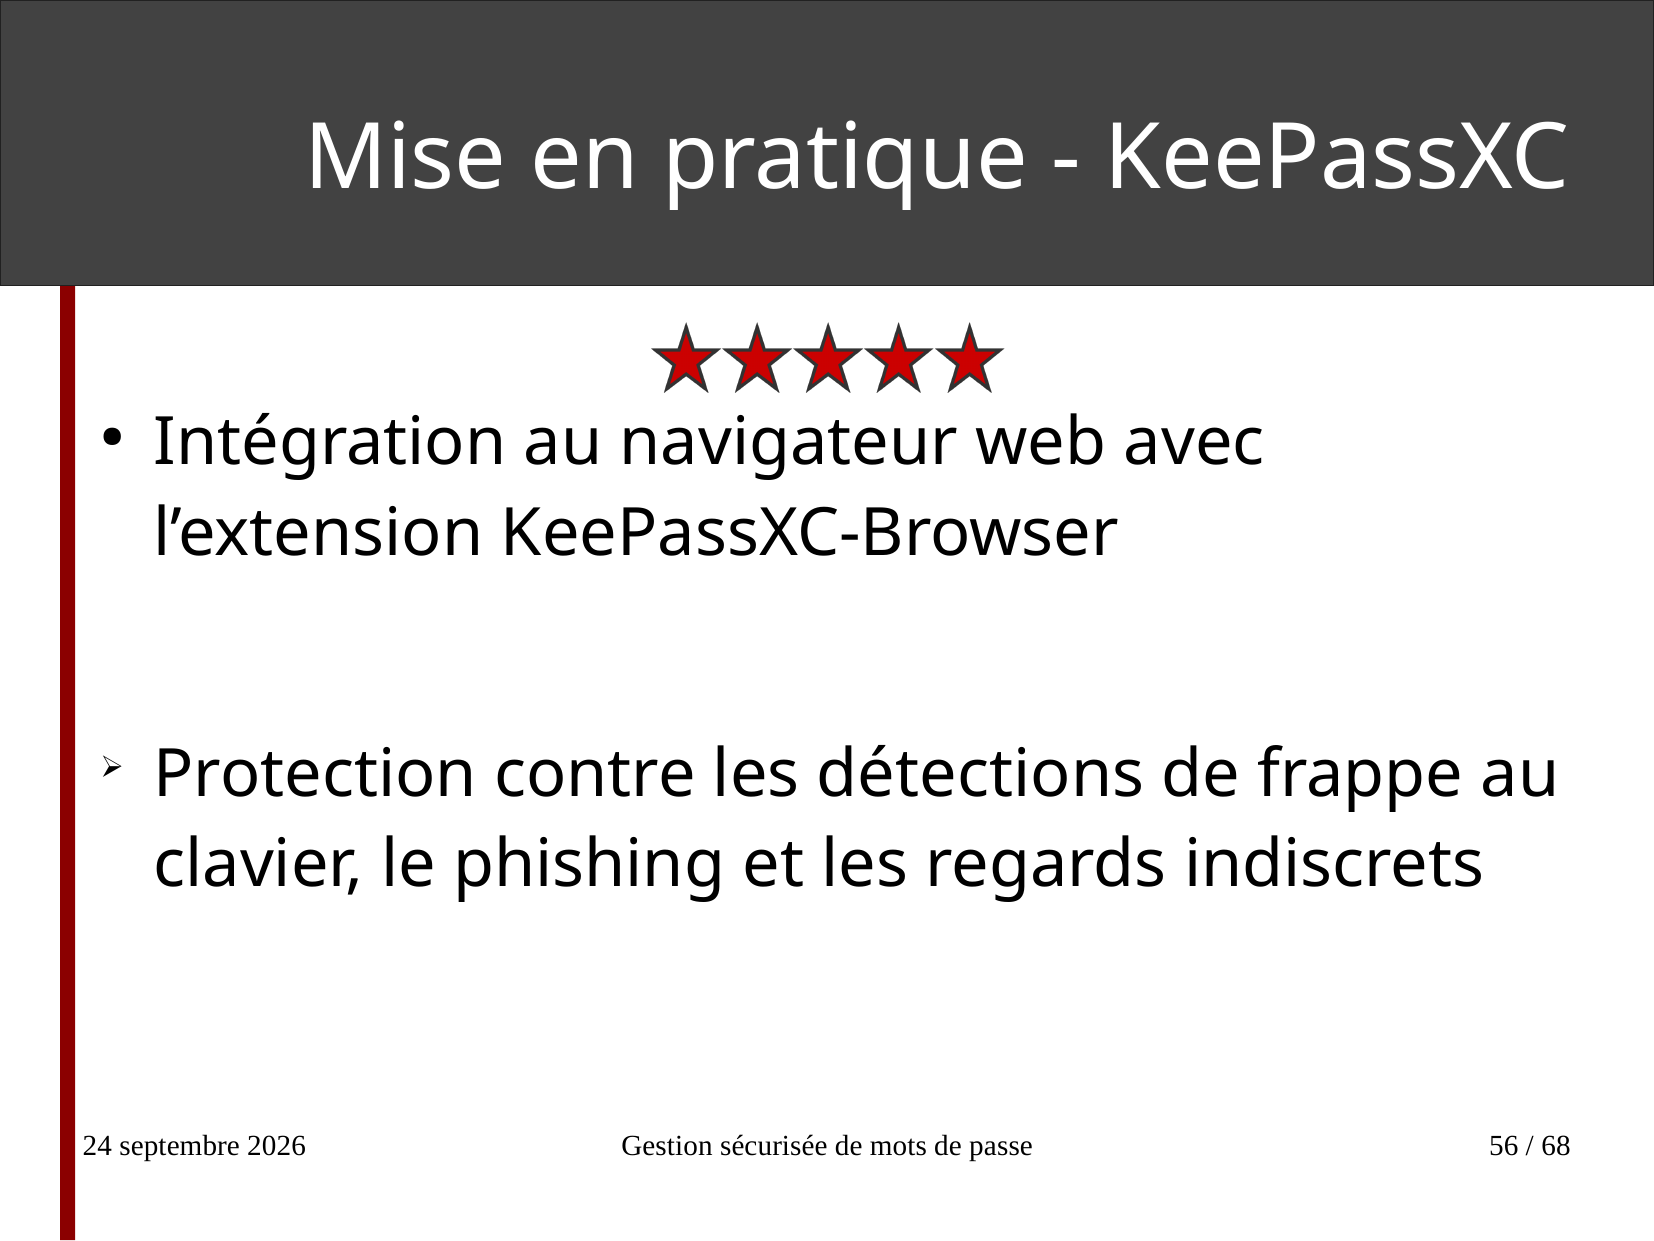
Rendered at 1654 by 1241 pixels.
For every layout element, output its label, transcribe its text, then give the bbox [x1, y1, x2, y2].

list Intégration au navigateur web avec l’extension KeePassXC-Browser Protection contre les détections de frappe au clavier, le phishing et les regards indiscrets [82, 290, 1571, 1010]
picture [642, 314, 1012, 401]
title Mise en pratique - KeePassXC [82, 49, 1571, 257]
